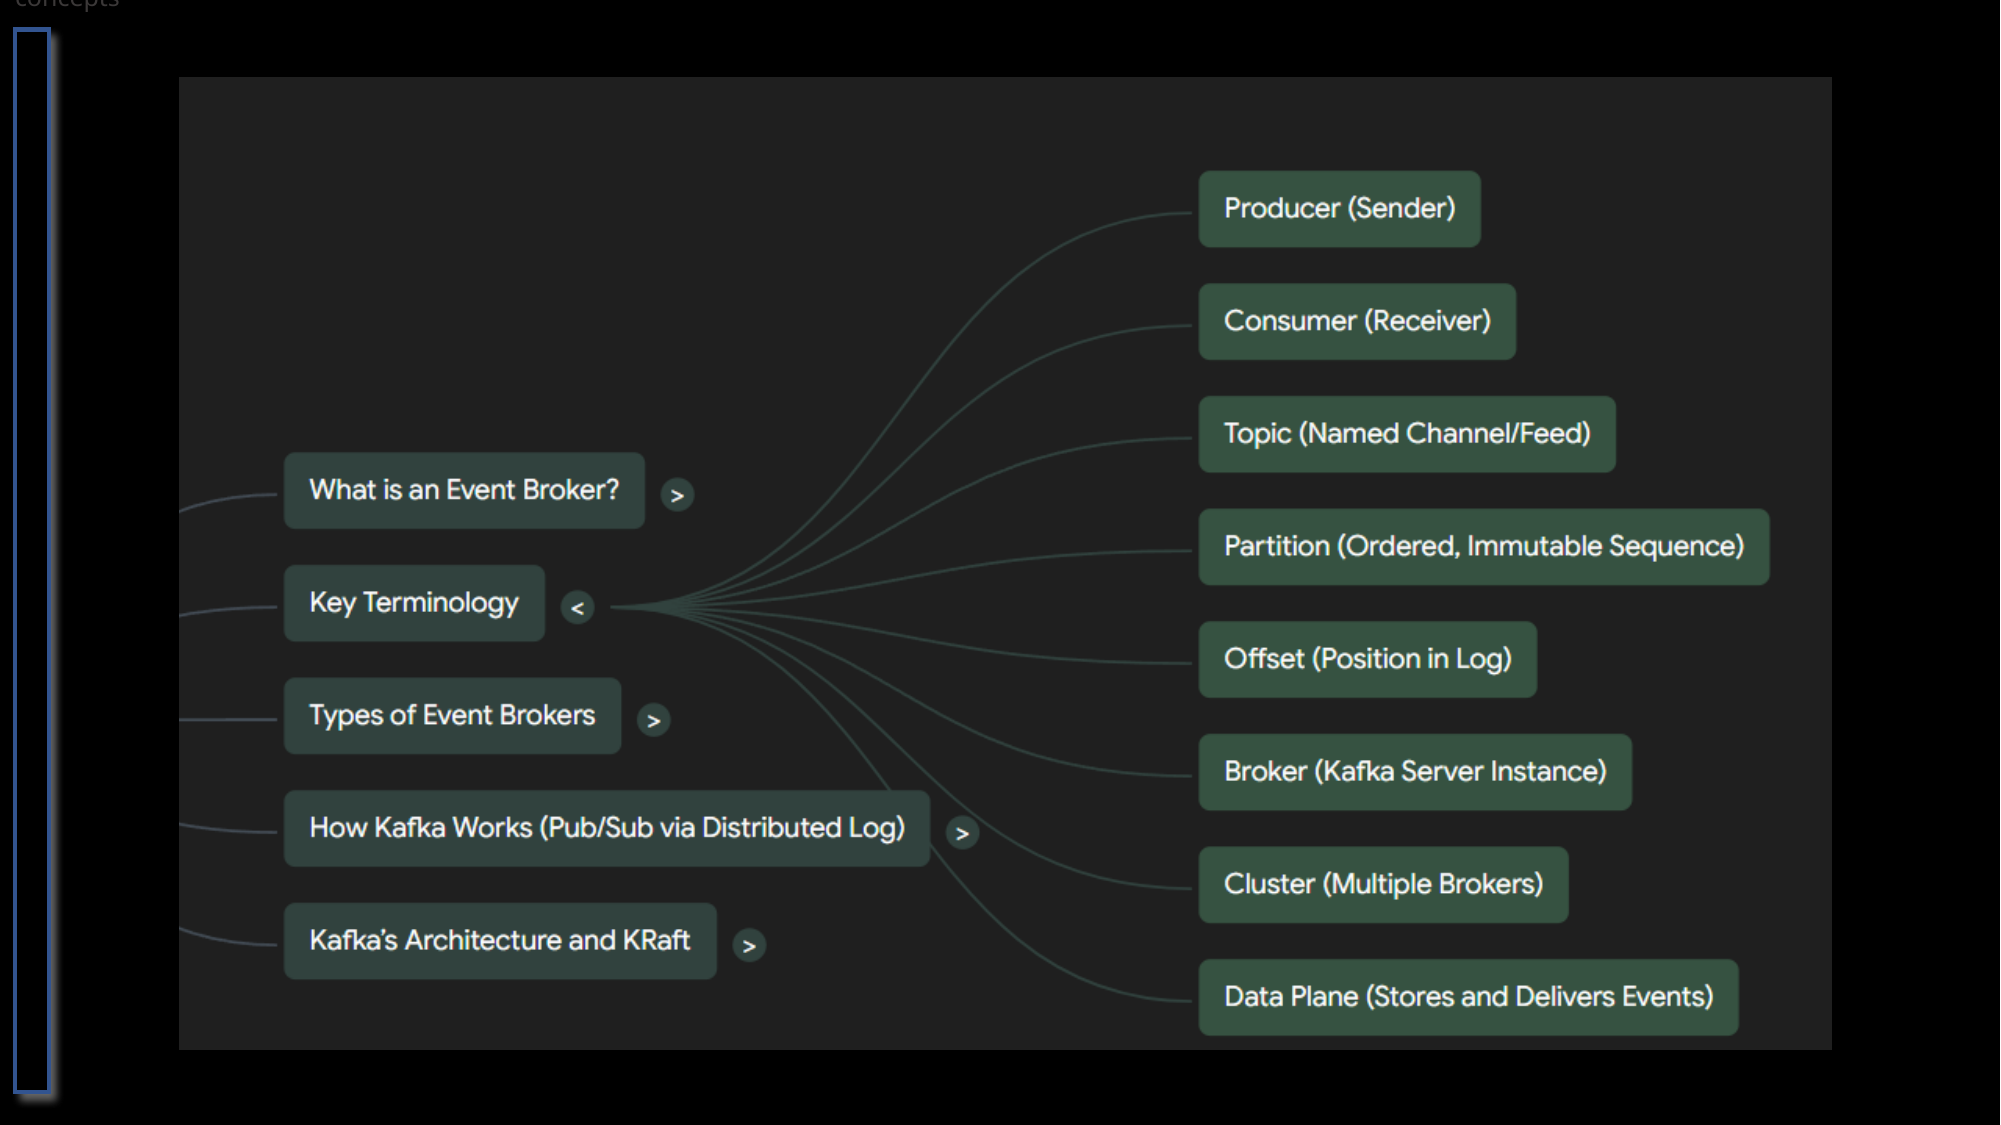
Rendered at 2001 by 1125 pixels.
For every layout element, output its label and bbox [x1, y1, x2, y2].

picture [179, 77, 1832, 1050]
text_box [14, 29, 49, 1093]
